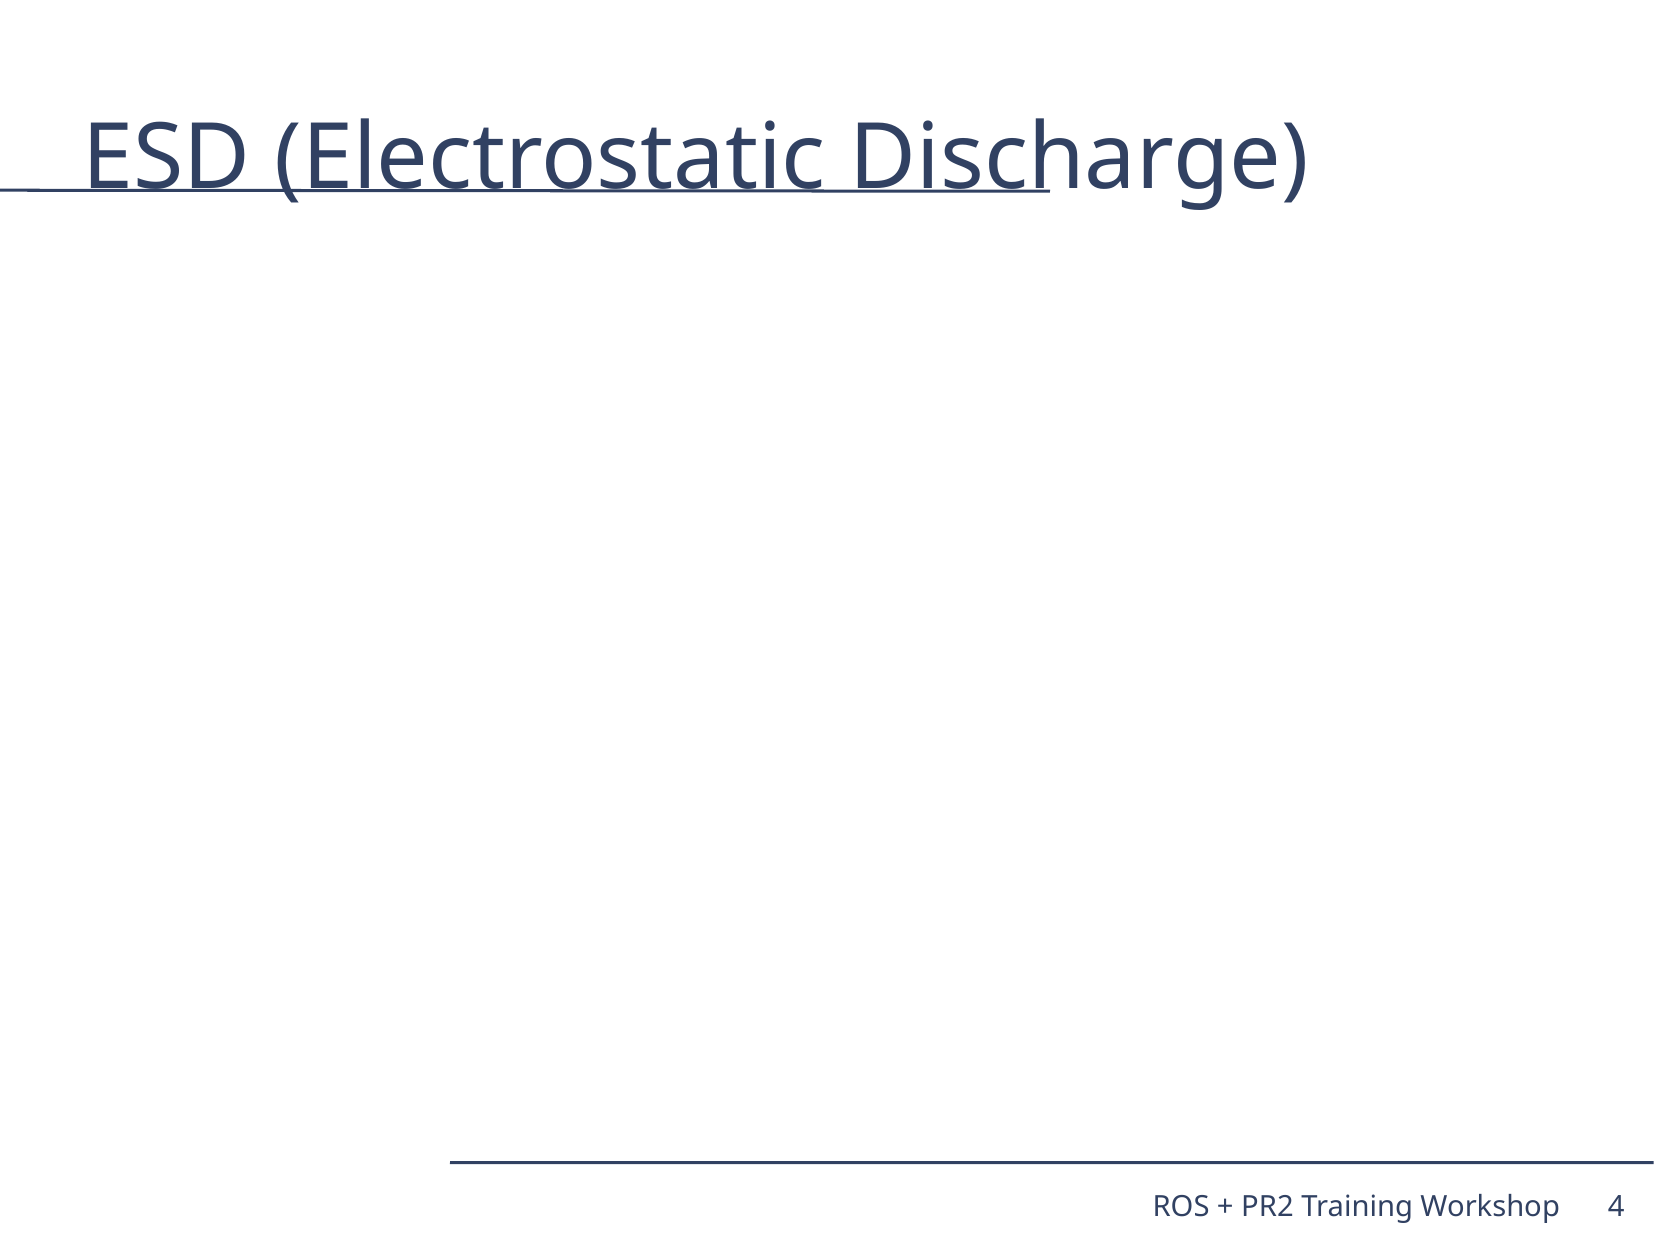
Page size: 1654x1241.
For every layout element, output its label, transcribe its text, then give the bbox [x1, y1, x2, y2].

title ESD (Electrostatic Discharge) [82, 56, 1571, 250]
